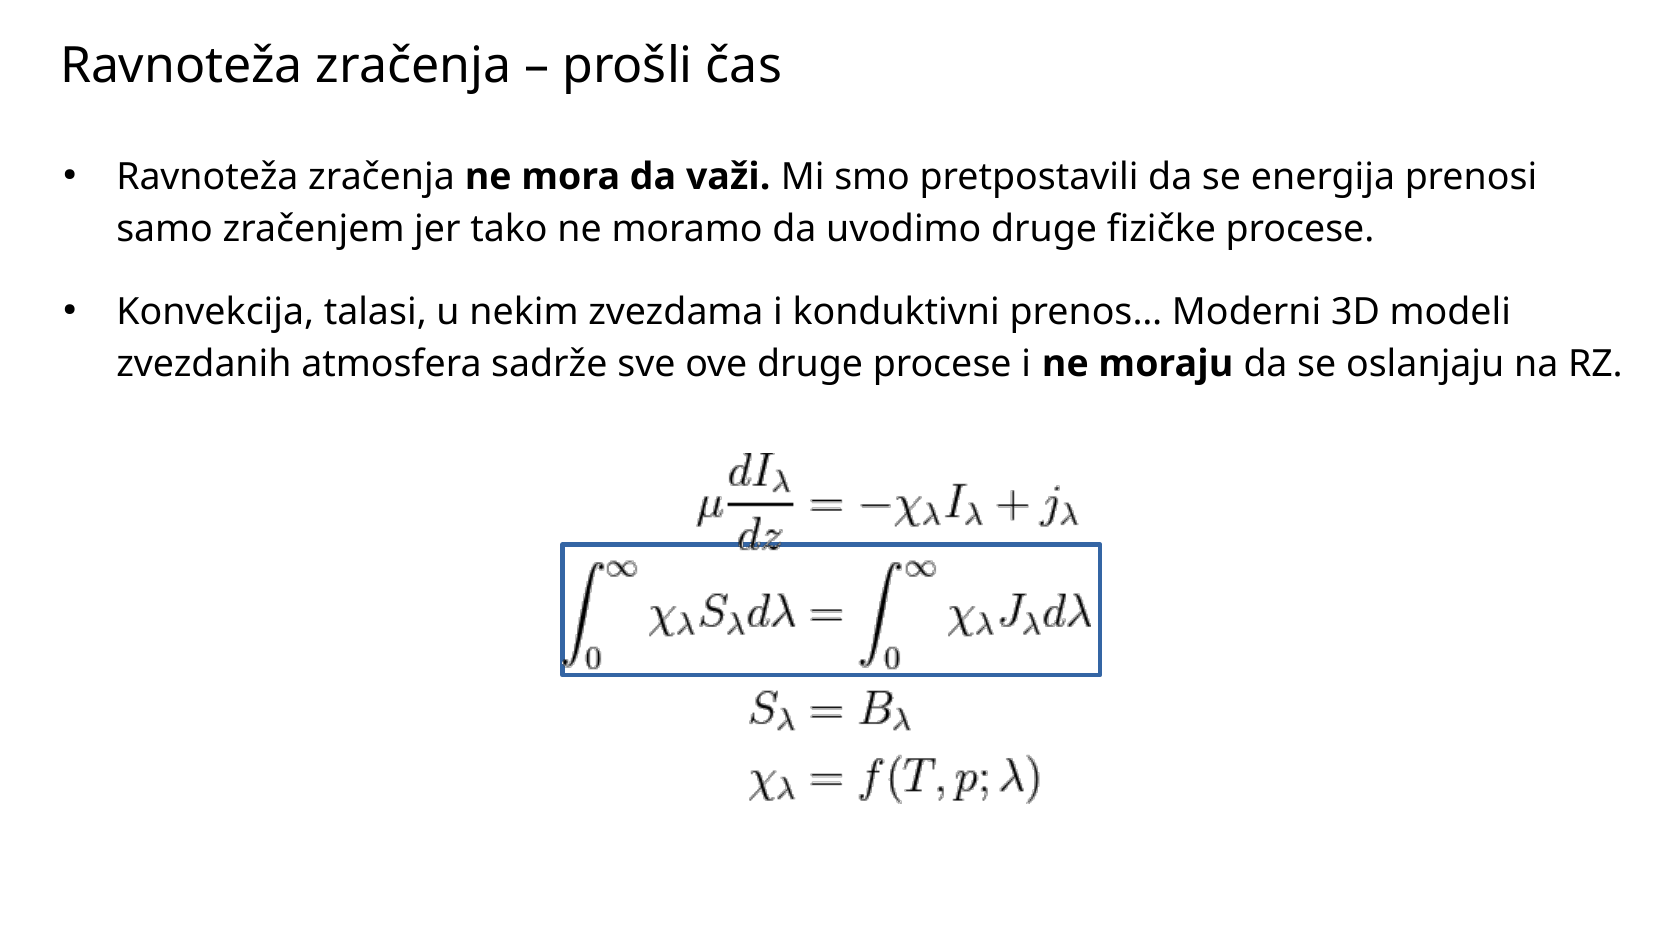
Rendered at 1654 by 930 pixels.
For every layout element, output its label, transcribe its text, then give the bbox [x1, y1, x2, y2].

picture [562, 453, 1091, 804]
title Ravnoteža zračenja – prošli čas [59, 13, 1648, 113]
list Ravnoteža zračenja ne mora da važi. Mi smo pretpostavili da se energija prenosi samo zračenjem jer tako ne moramo da uvodimo druge fizičke procese. Konvekcija, talasi, u nekim zvezdama i konduktivni prenos… Moderni 3D modeli zvezdanih atmosfera sadrže sve ove druge procese i ne moraju da se oslanjaju na RZ. [45, 149, 1635, 880]
